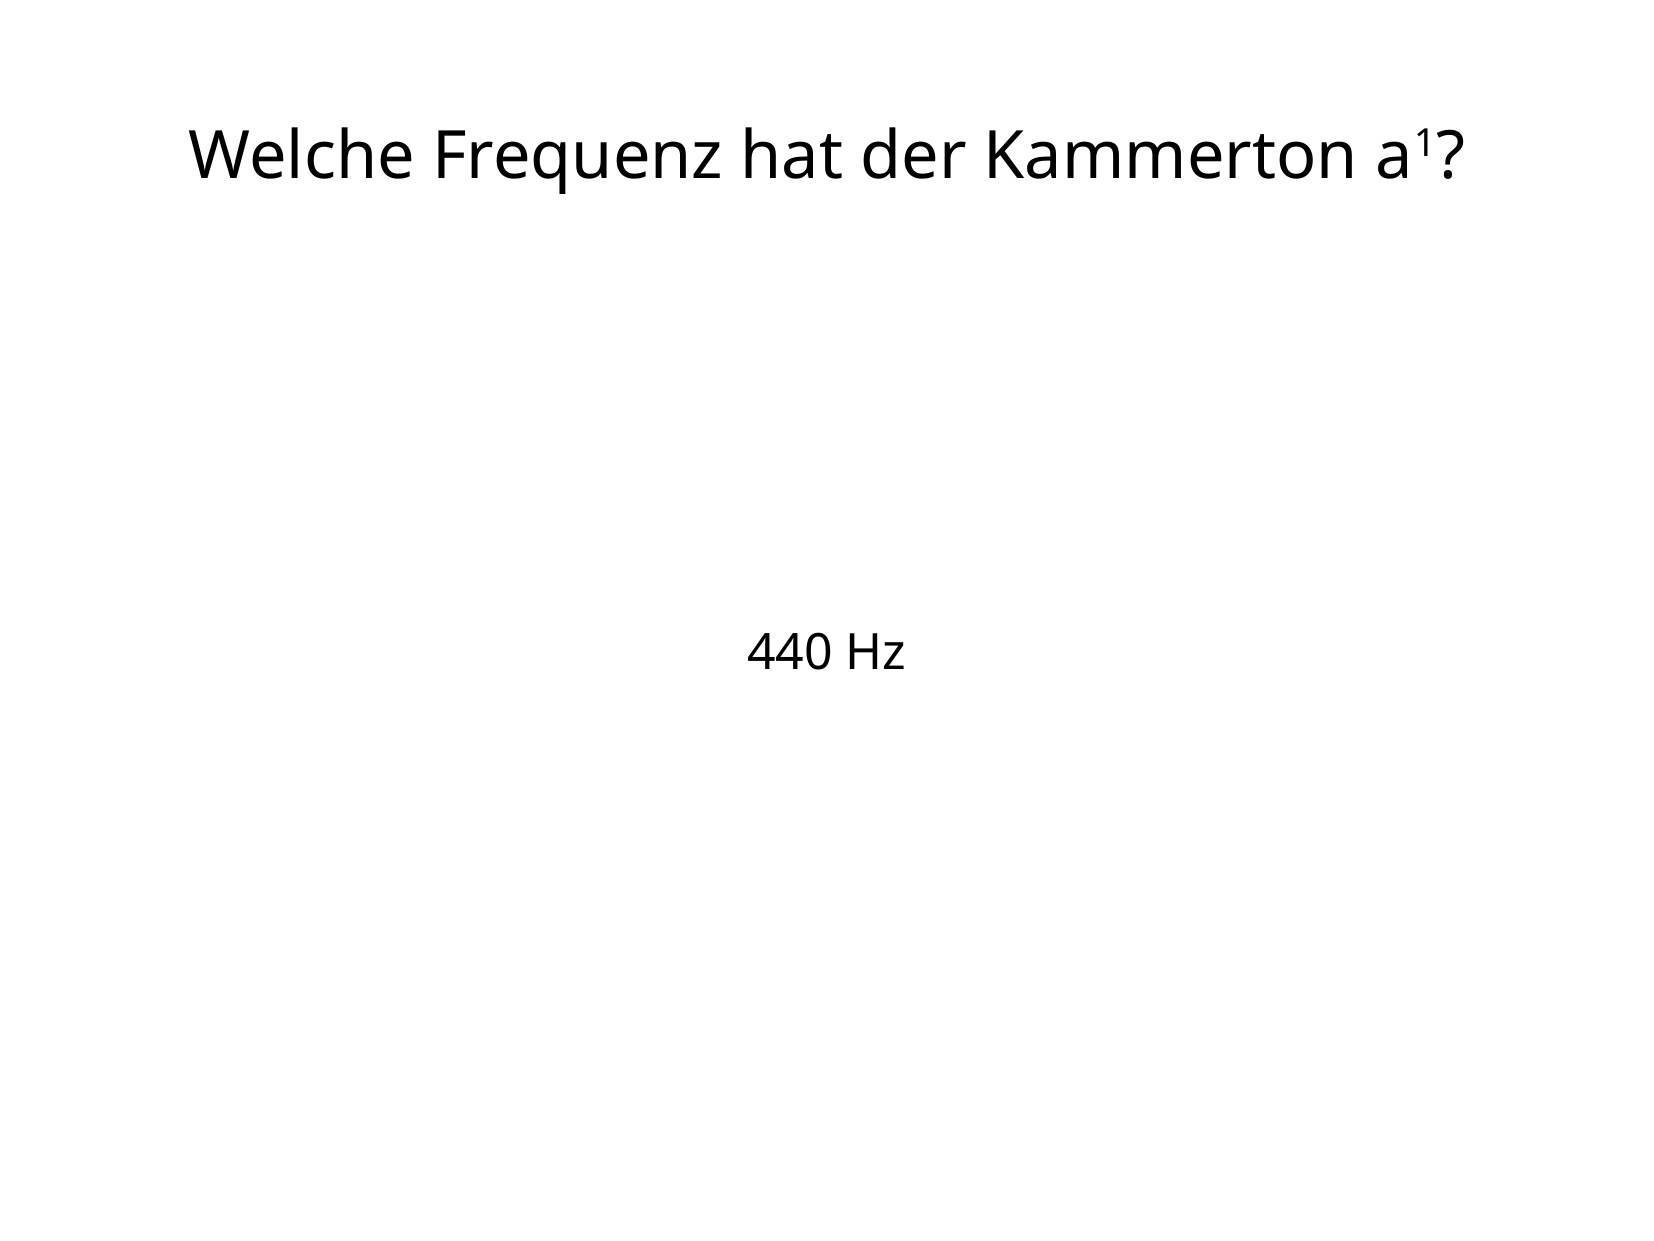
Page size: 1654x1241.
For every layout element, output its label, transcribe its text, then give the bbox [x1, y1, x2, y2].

title Welche Frequenz hat der Kammerton a1? [82, 49, 1571, 257]
subtitle 440 Hz [82, 290, 1571, 1010]
